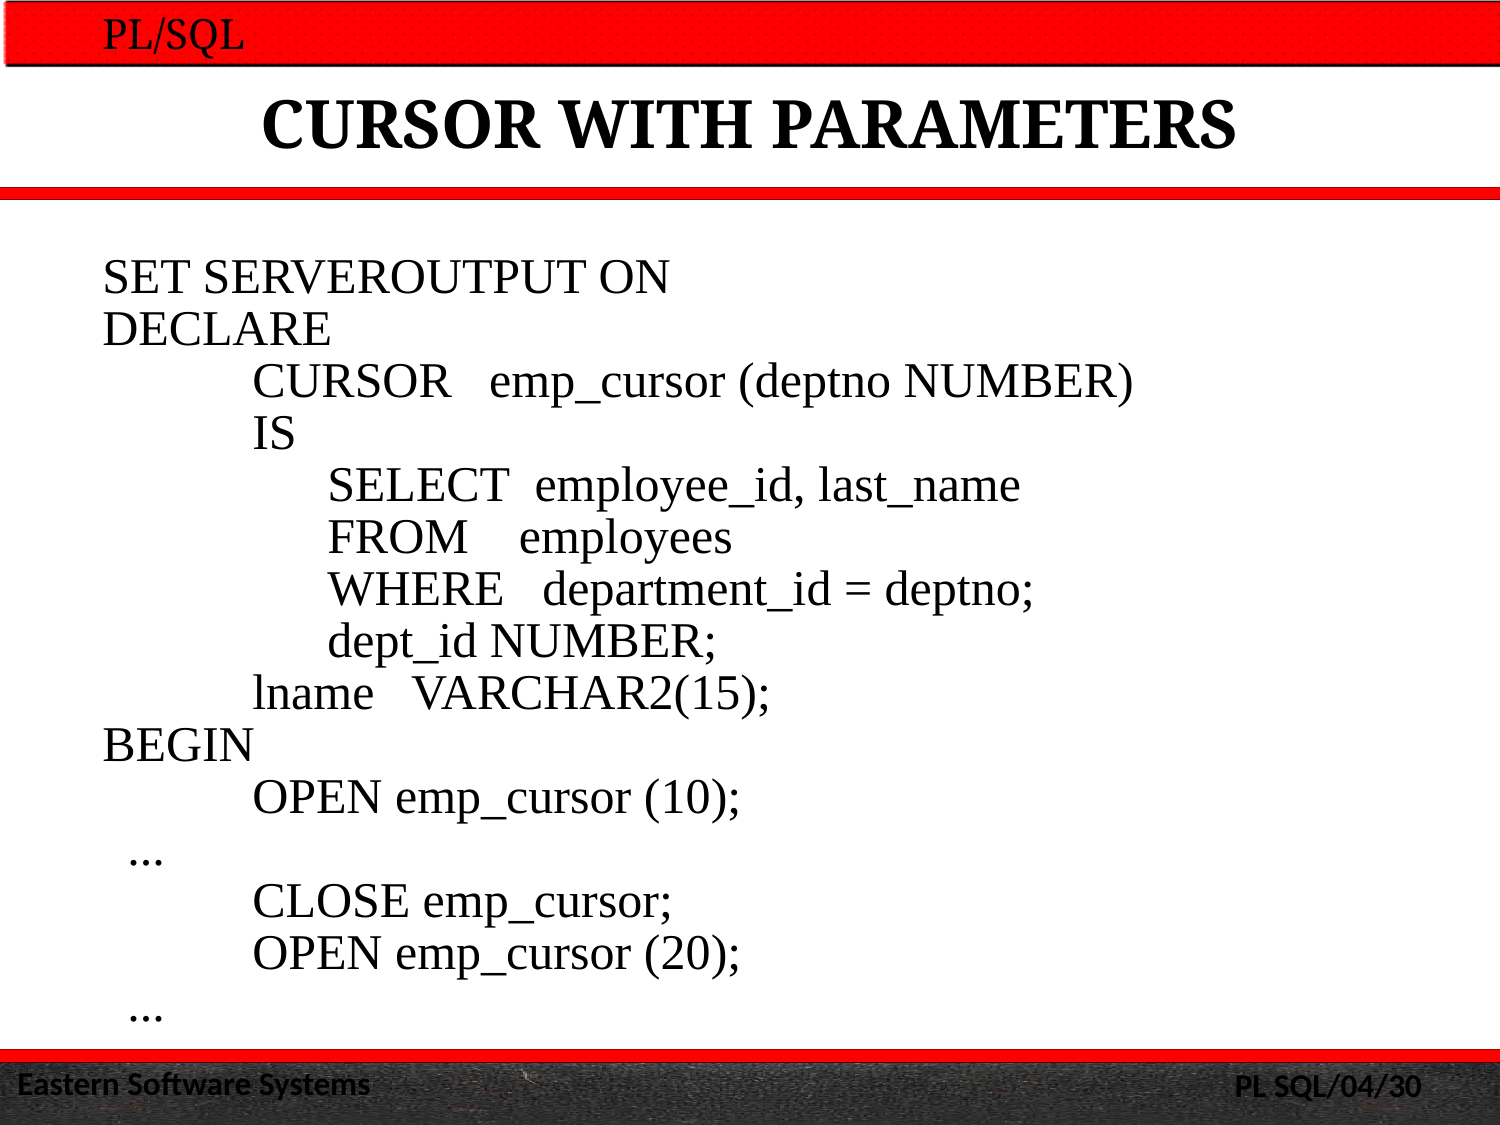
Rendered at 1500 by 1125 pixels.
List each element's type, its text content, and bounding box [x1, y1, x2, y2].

text_box CURSOR WITH PARAMETERS [0, 74, 1500, 170]
text_box Eastern Software Systems [2, 1054, 394, 1110]
picture [0, 187, 1500, 200]
text_box SET SERVEROUTPUT ON DECLARE CURSOR emp_cursor (deptno NUMBER) IS SELECT employee_id, last_name FROM employees WHERE department_id = deptno; dept_id NUMBER; lname VARCHAR2(15); BEGIN OPEN emp_cursor (10); ... CLOSE emp_cursor; OPEN emp_cursor (20); ... [87, 249, 1500, 1039]
picture [0, 1049, 1500, 1125]
picture [0, 0, 1500, 69]
text_box PL SQL/04/30 [379, 1056, 1500, 1125]
text_box PL/SQL [87, 0, 288, 65]
